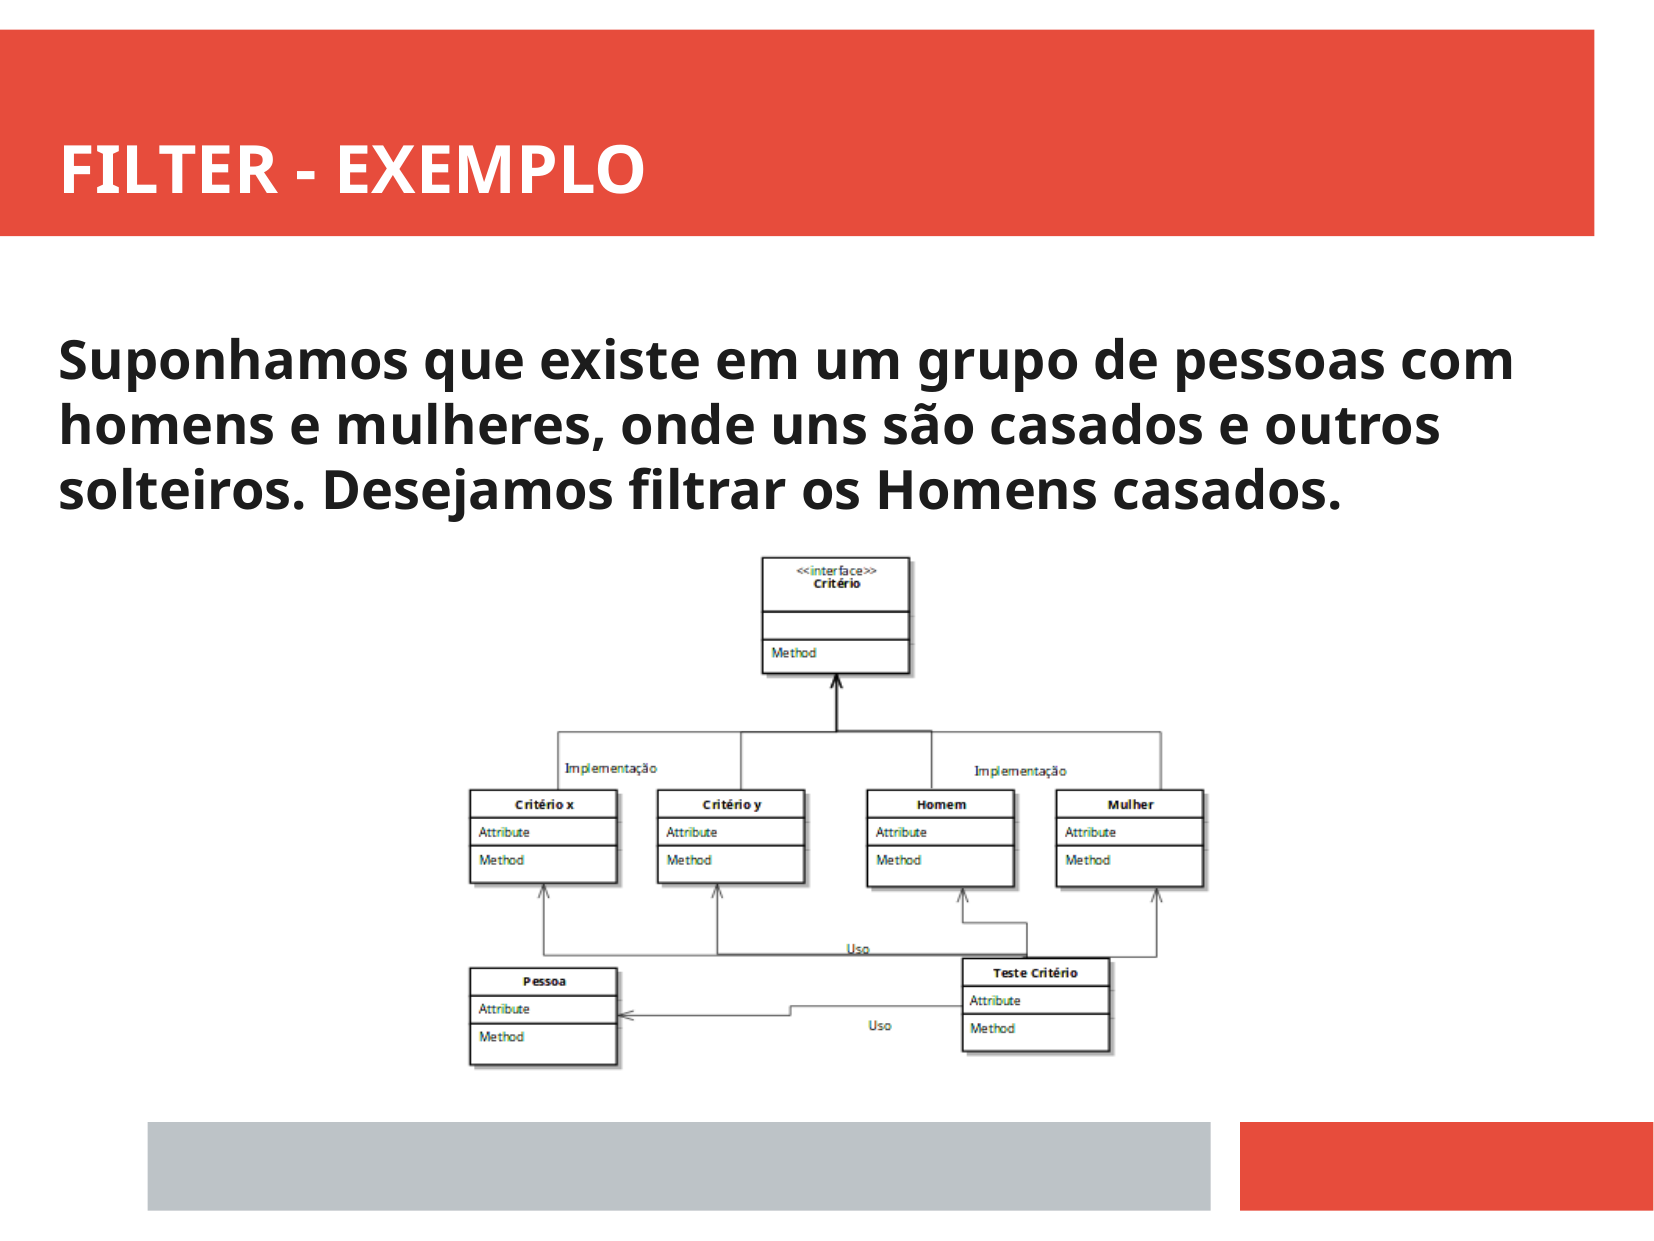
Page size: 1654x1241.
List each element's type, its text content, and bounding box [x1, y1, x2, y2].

picture [387, 531, 1286, 1093]
text_box Suponhamos que existe em um grupo de pessoas com homens e mulheres, onde uns são casados e outros solteiros. Desejamos filtrar os Homens casados. [59, 324, 1565, 1093]
text_box FILTER - EXEMPLO [59, 59, 1595, 207]
